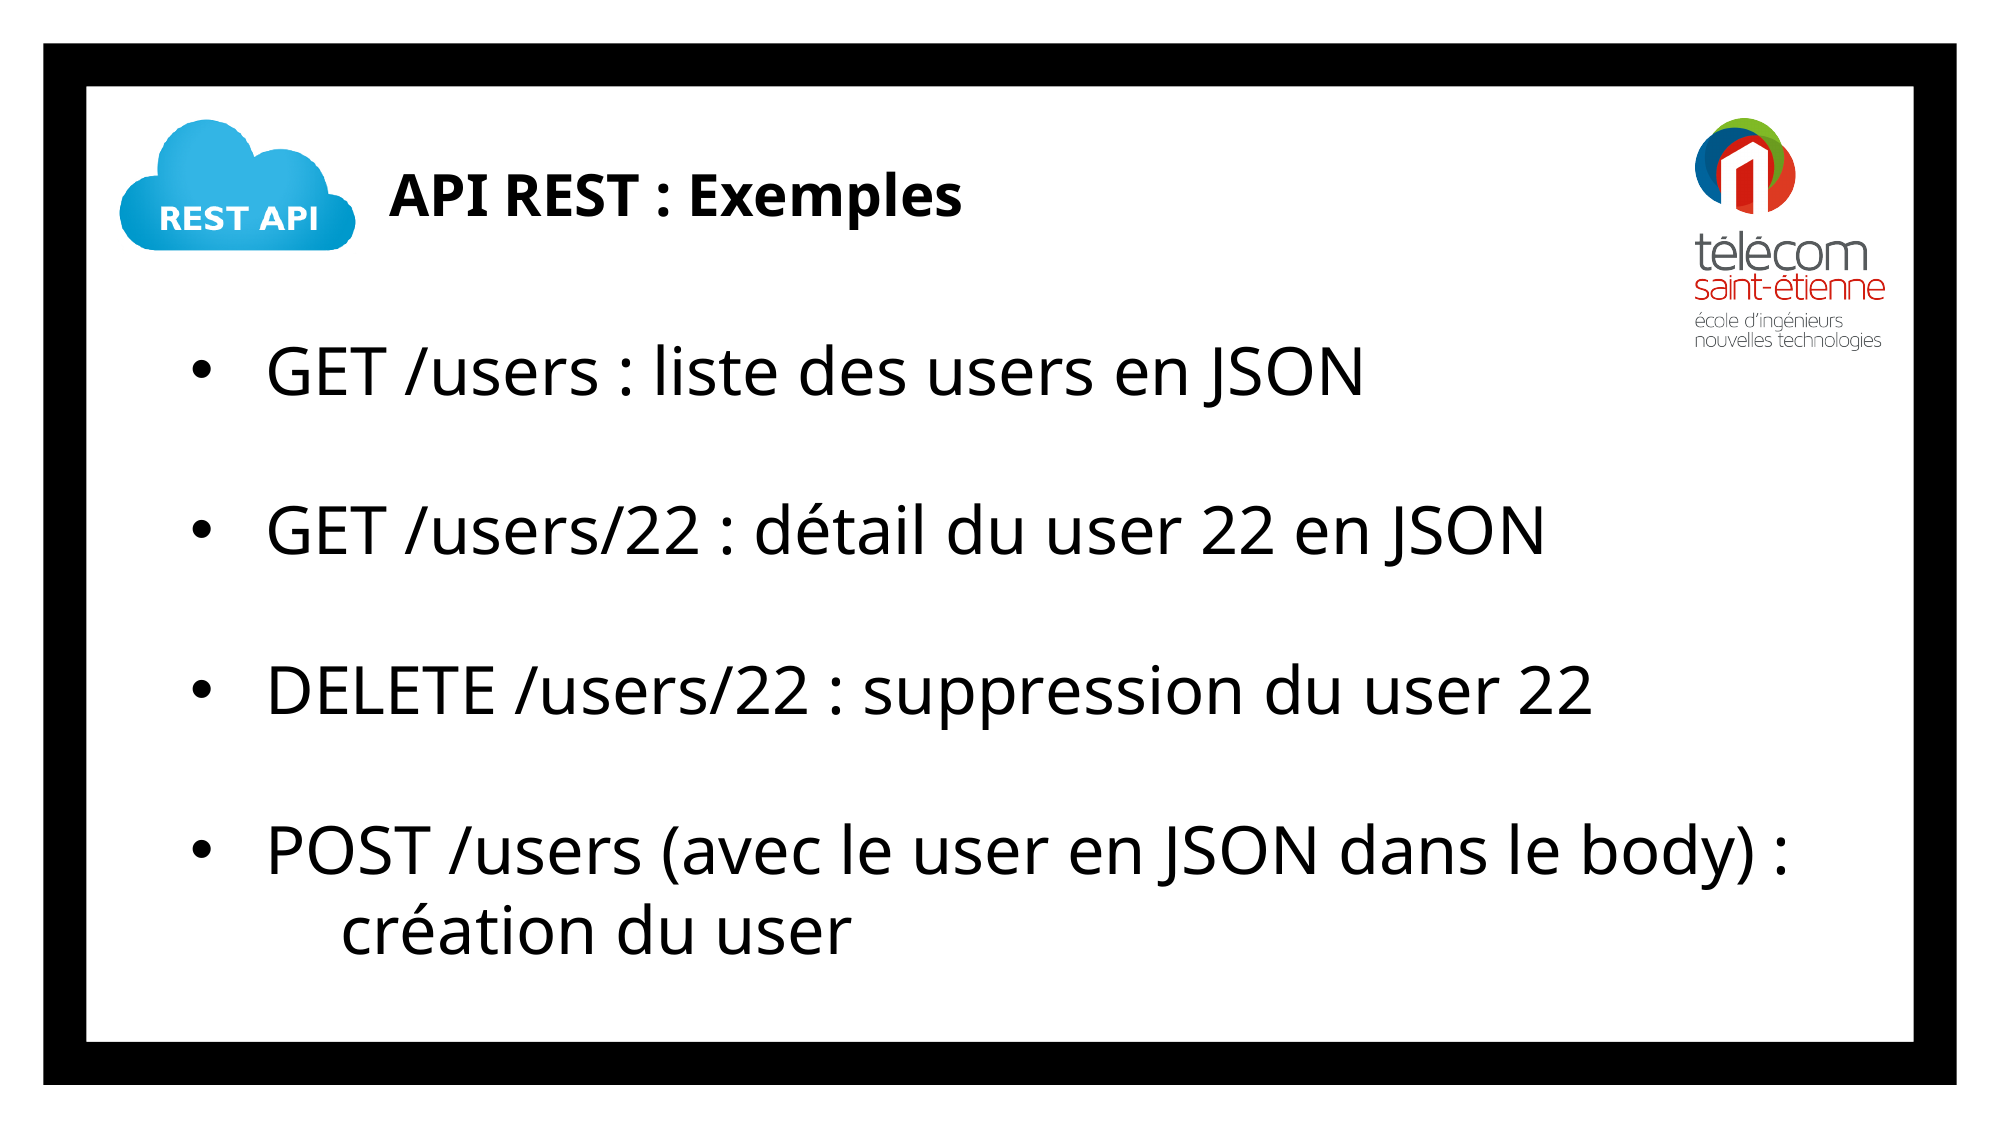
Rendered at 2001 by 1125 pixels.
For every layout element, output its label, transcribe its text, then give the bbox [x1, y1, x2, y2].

picture [1695, 118, 1885, 351]
text_box GET /users : liste des users en JSON GET /users/22 : détail du user 22 en JSON DELETE /users/22 : suppression du user 22 POST /users (avec le user en JSON dans le body) : création du user [175, 320, 1881, 1125]
title API REST : Exemples [369, 138, 1695, 304]
picture [117, 118, 357, 254]
